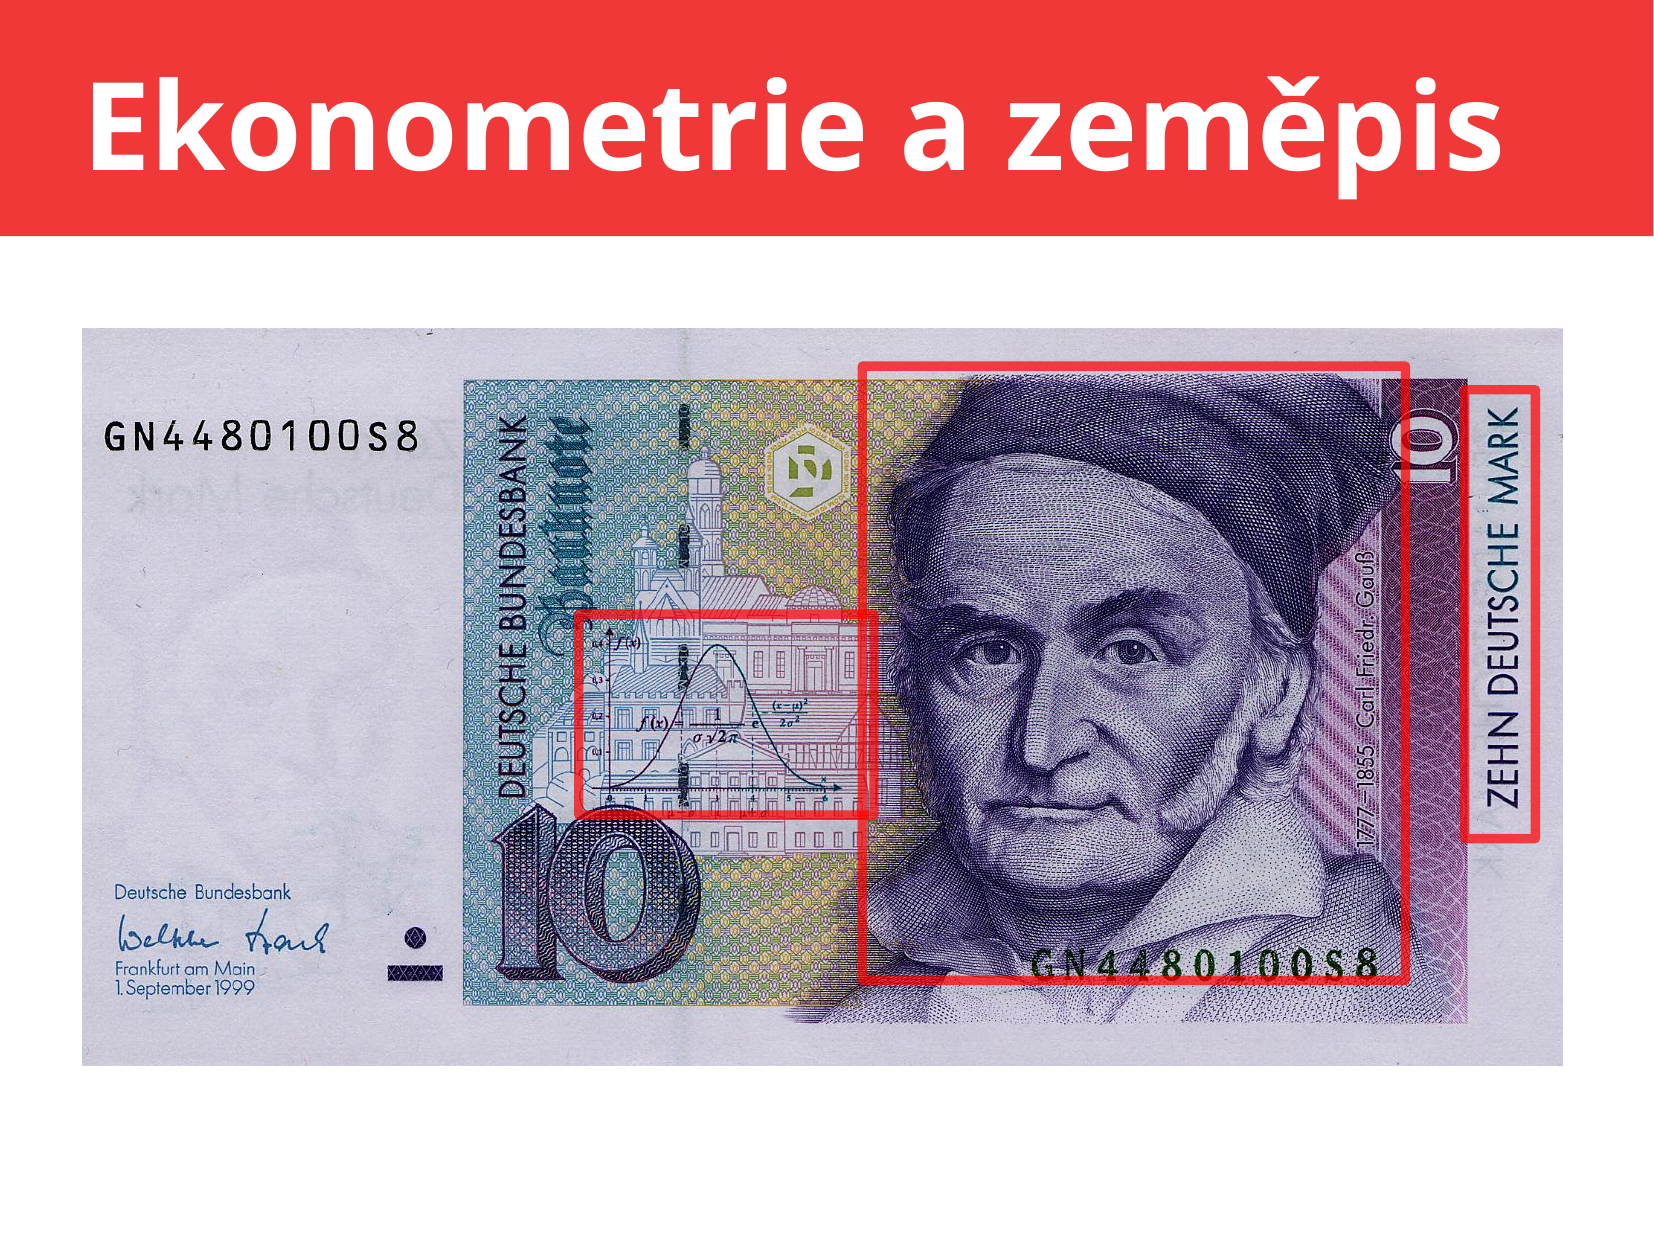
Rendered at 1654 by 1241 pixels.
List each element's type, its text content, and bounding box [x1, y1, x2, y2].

picture [82, 328, 1563, 1066]
title Ekonometrie a zeměpis [82, 19, 1571, 227]
